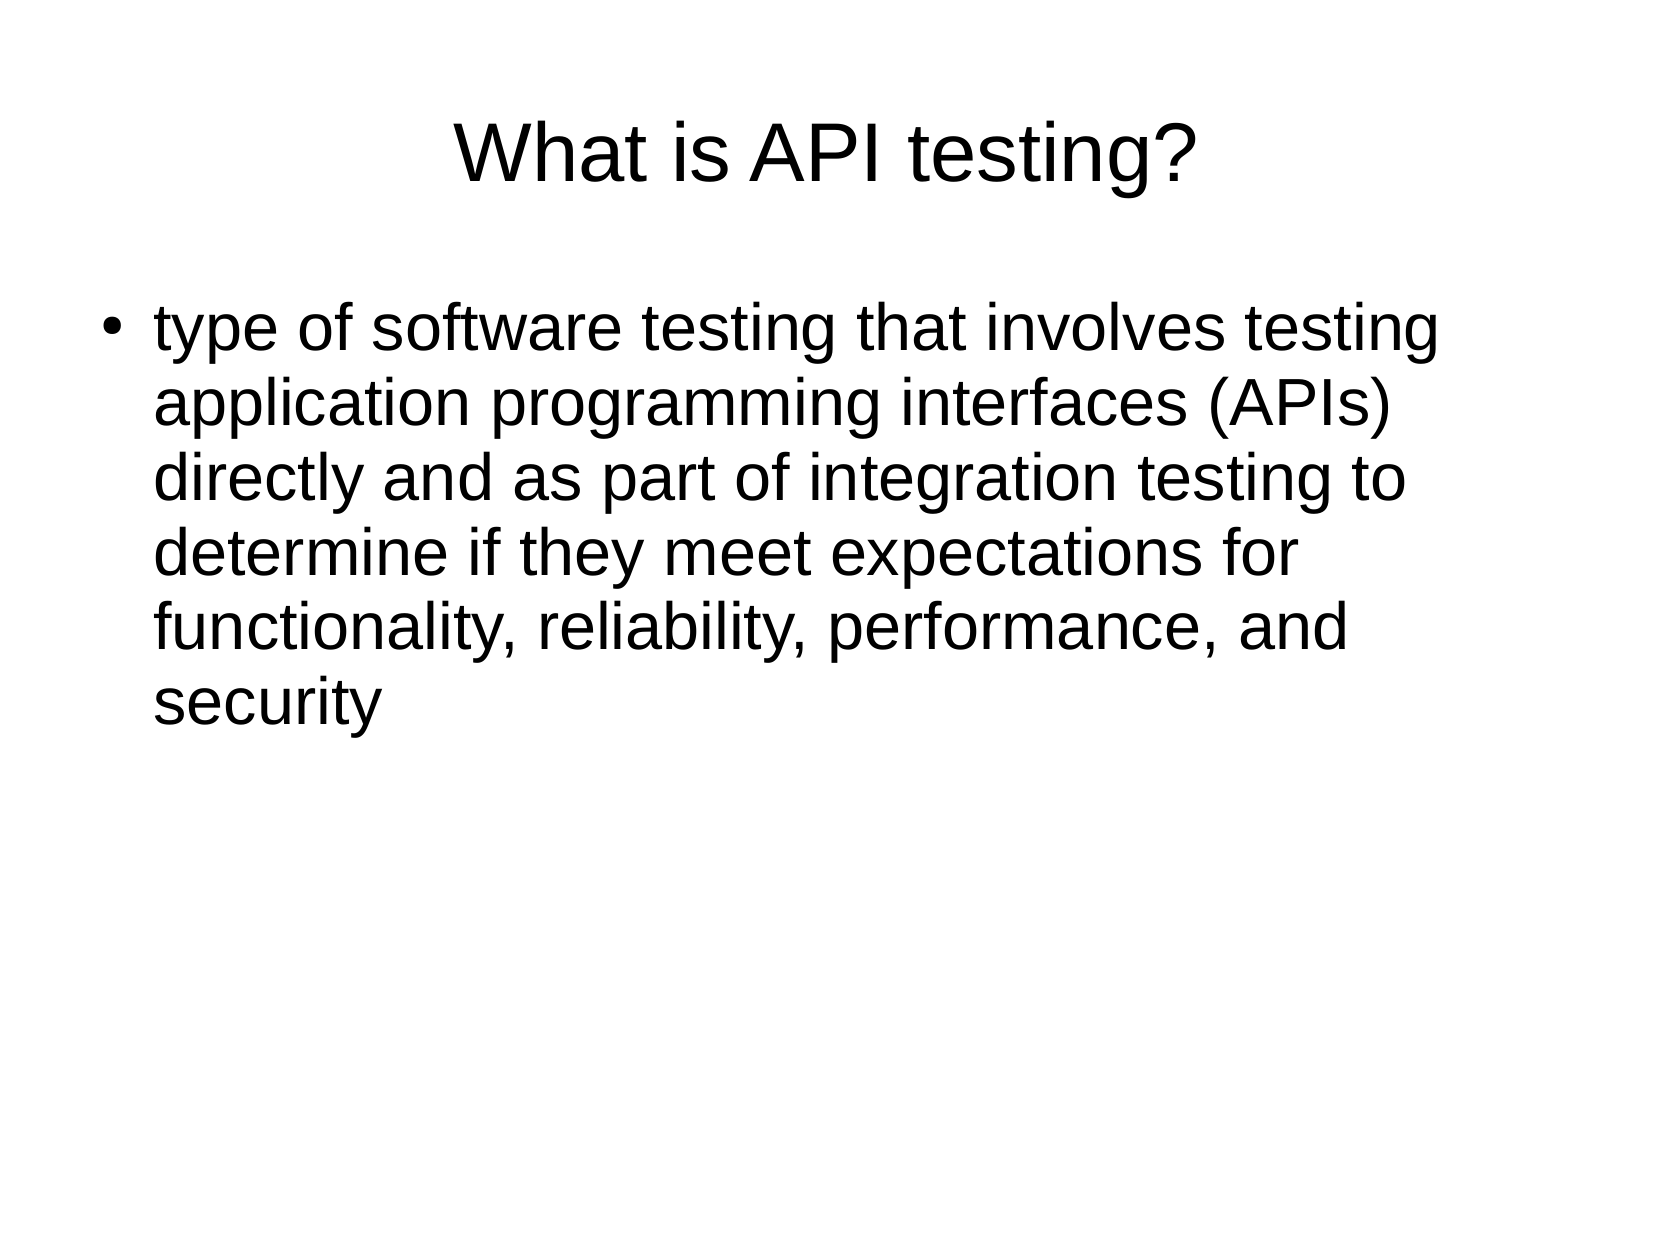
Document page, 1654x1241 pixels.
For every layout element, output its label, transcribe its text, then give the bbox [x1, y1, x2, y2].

title What is API testing? [82, 49, 1571, 257]
list type of software testing that involves testing application programming interfaces (APIs) directly and as part of integration testing to determine if they meet expectations for functionality, reliability, performance, and security [82, 290, 1571, 1010]
